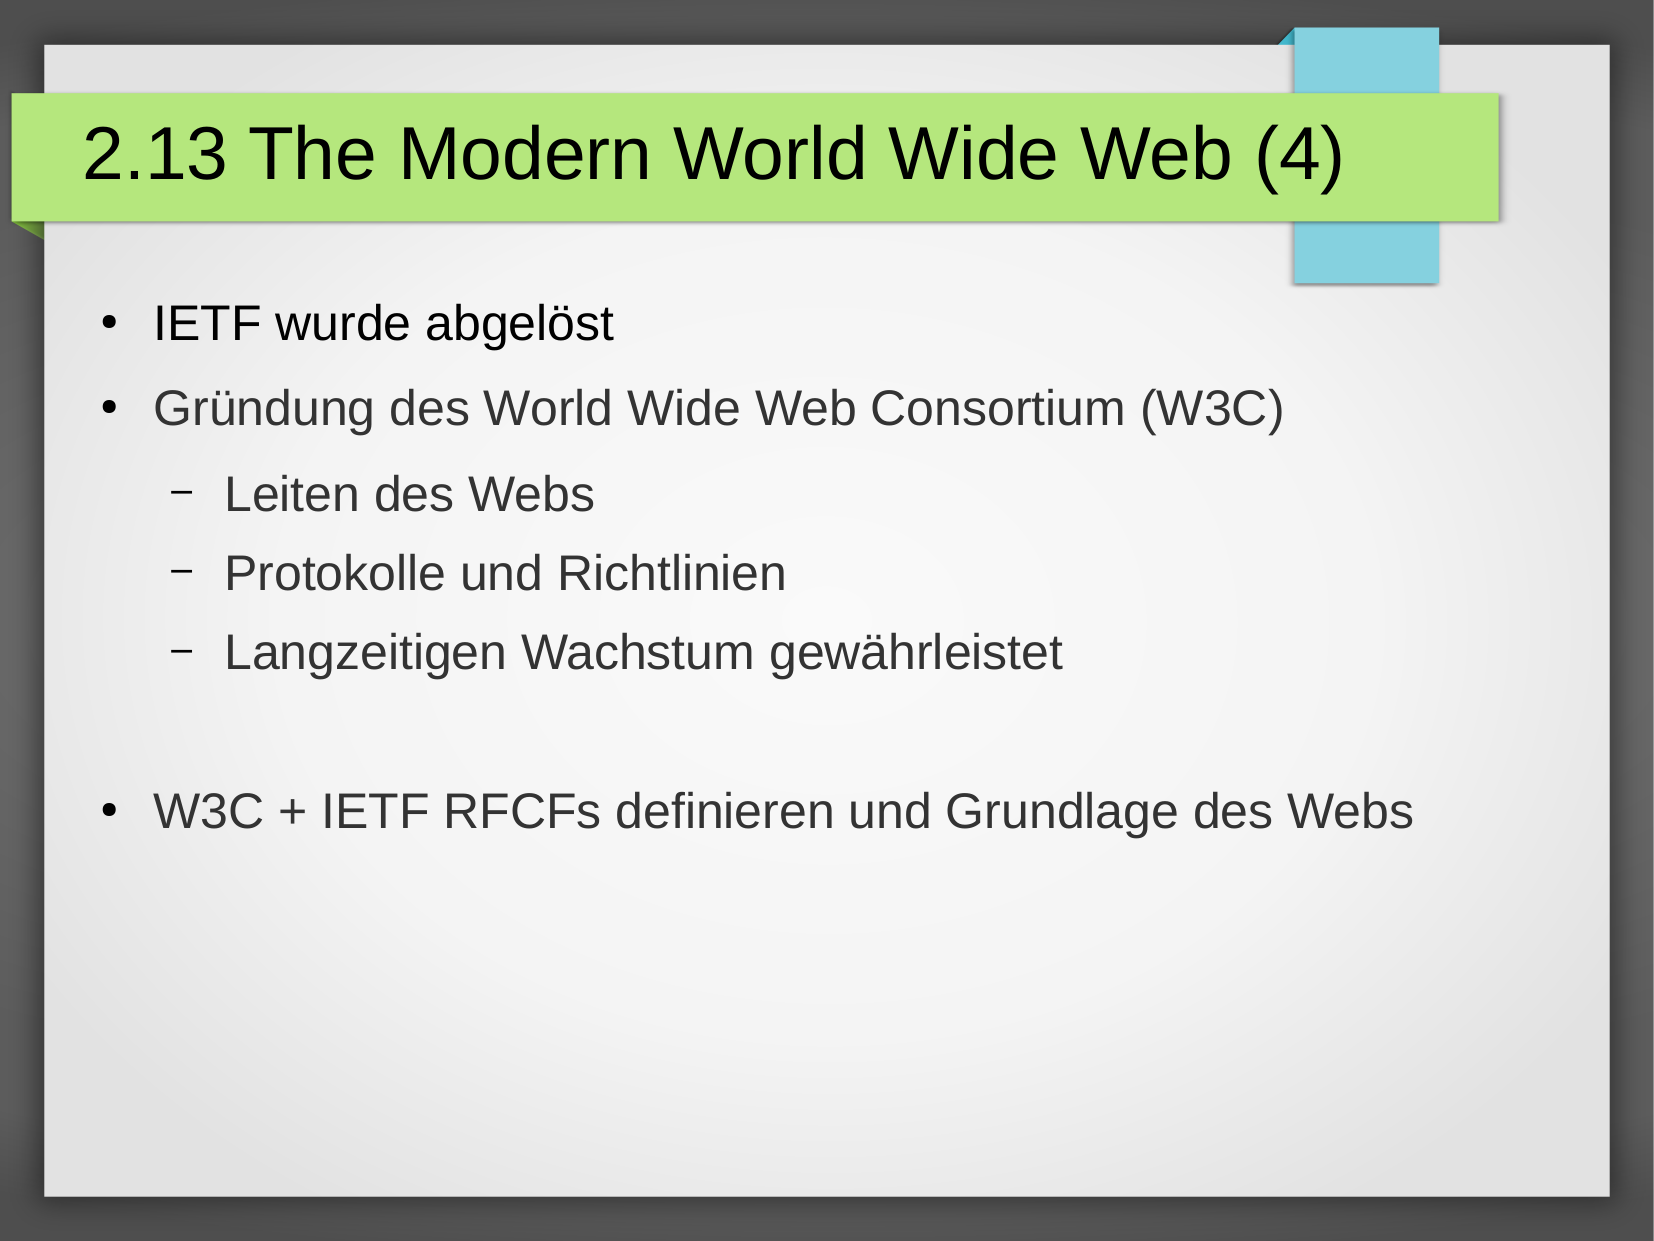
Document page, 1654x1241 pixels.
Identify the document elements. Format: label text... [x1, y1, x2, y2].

picture [0, 0, 1654, 1241]
title 2.13 The Modern World Wide Web (4) [82, 69, 1453, 238]
list IETF wurde abgelöst Gründung des World Wide Web Consortium (W3C) Leiten des Webs Protokolle und Richtlinien Langzeitigen Wachstum gewährleistet W3C + IETF RFCFs definieren und Grundlage des Webs [82, 295, 1571, 1015]
